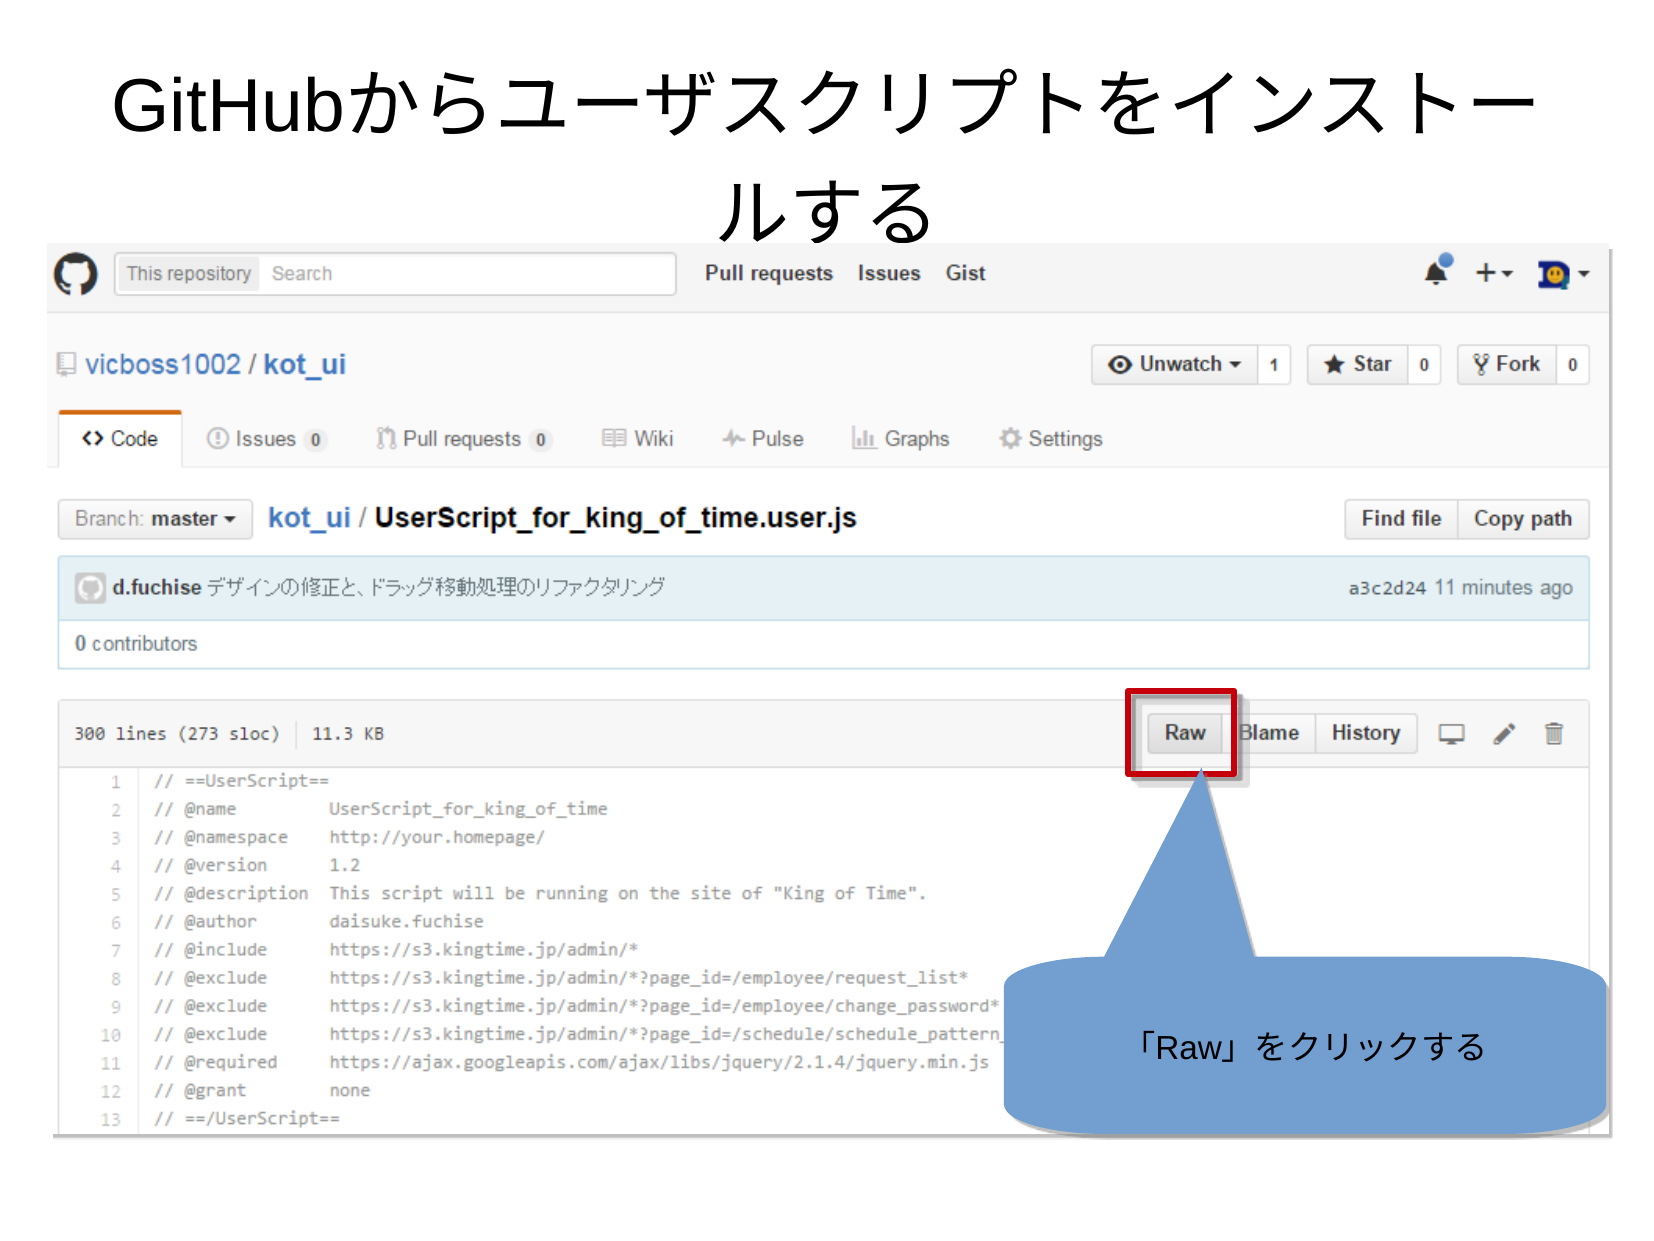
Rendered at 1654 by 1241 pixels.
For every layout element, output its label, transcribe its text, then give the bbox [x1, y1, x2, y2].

picture [47, 243, 1609, 1134]
text_box 「Raw」をクリックする [1003, 767, 1607, 1134]
title GitHubからユーザスクリプトをインストールする [82, 49, 1571, 243]
picture [1143, 706, 1231, 771]
